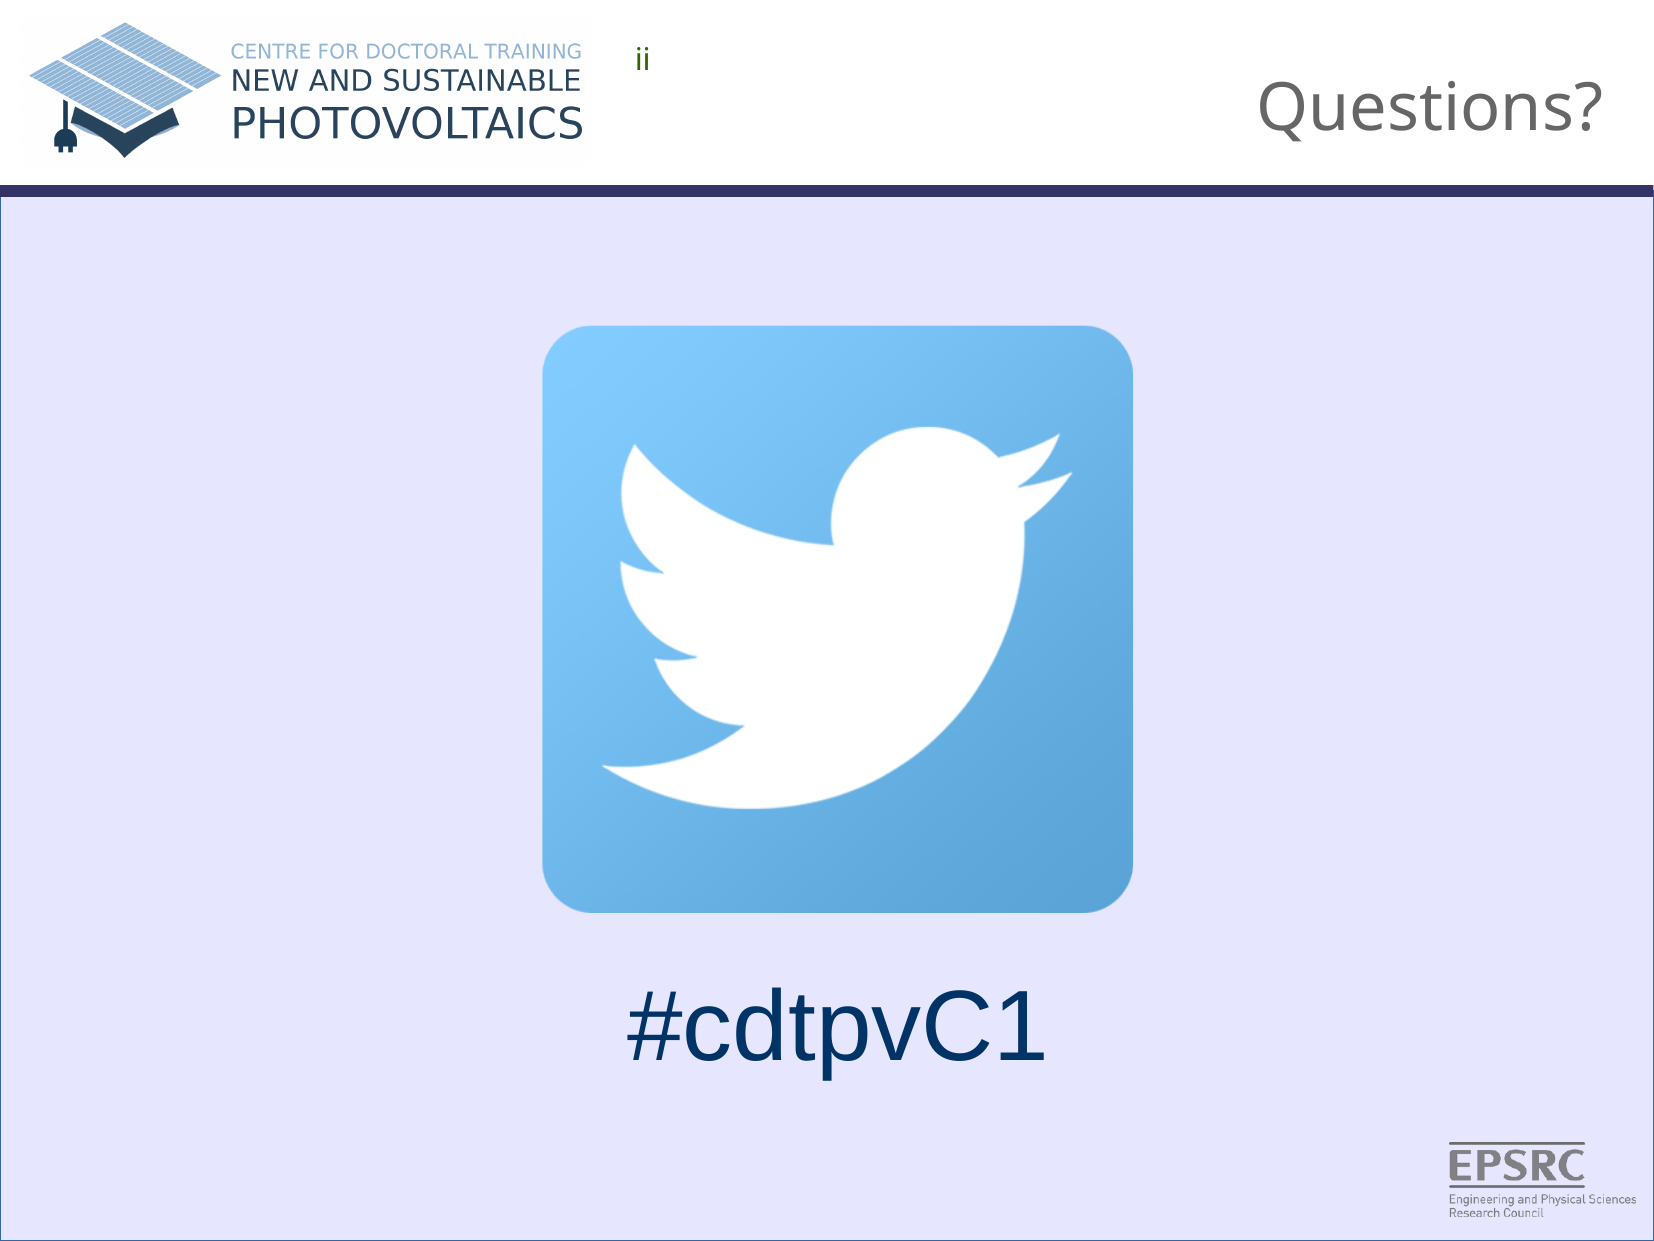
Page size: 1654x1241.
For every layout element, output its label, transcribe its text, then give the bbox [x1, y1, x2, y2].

picture [1449, 1142, 1636, 1217]
picture [513, 295, 1164, 945]
text_box [0, 197, 1654, 1241]
text_box ii [620, 29, 880, 80]
text_box #cdtpvC1 [460, 962, 1217, 1090]
picture [19, 17, 591, 166]
text_box Questions? [767, 51, 1619, 142]
